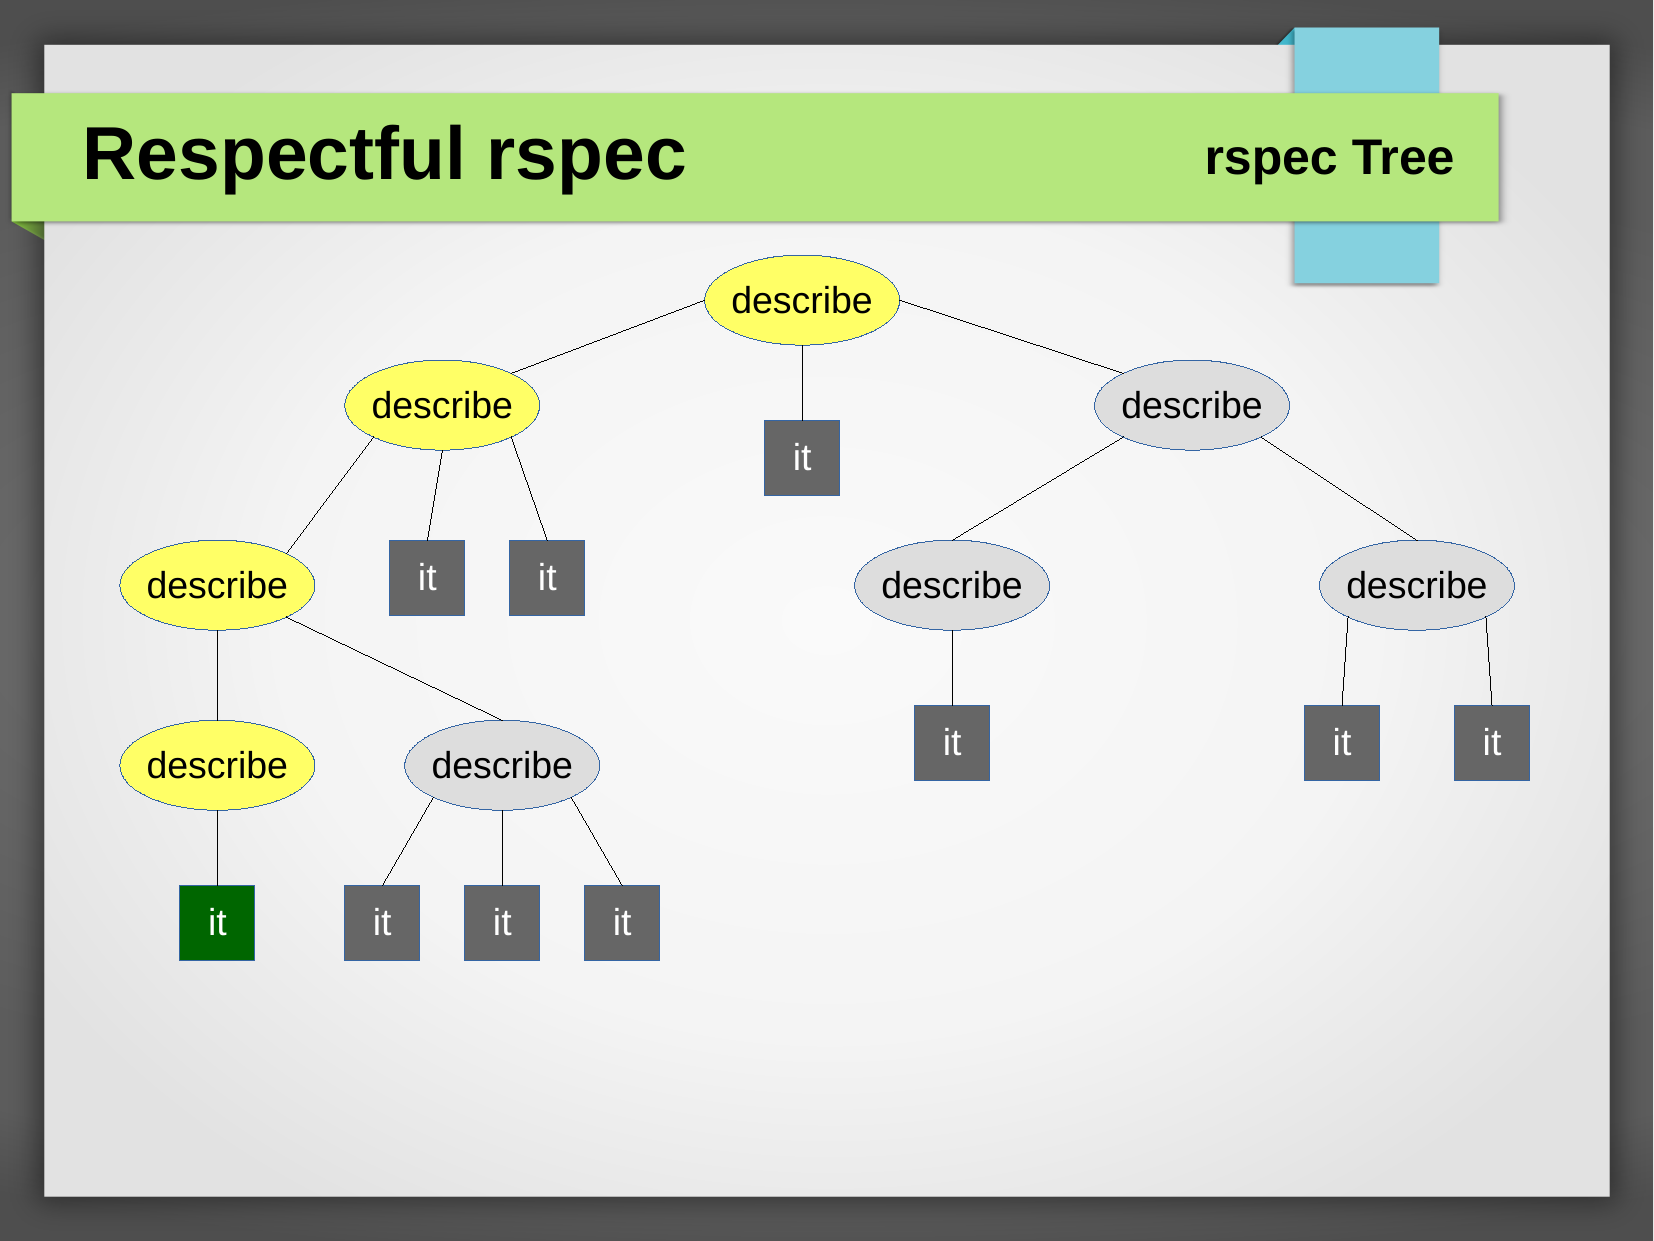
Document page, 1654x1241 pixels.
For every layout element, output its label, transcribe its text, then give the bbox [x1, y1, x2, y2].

title rspec Tree [869, 97, 1455, 216]
text_box it [344, 885, 420, 961]
text_box describe [1094, 360, 1290, 451]
text_box describe [404, 720, 600, 811]
text_box it [584, 885, 660, 961]
text_box it [914, 705, 990, 781]
text_box it [1454, 705, 1530, 781]
text_box describe [854, 540, 1050, 631]
title Respectful rspec [82, 94, 705, 213]
text_box it [509, 540, 585, 616]
text_box it [389, 540, 465, 616]
text_box it [179, 885, 255, 961]
picture [0, 0, 1654, 1241]
text_box describe [704, 255, 900, 346]
text_box describe [344, 360, 540, 451]
text_box describe [119, 540, 315, 631]
text_box describe [119, 720, 315, 811]
text_box it [764, 420, 840, 496]
text_box it [464, 885, 540, 961]
text_box it [1304, 705, 1380, 781]
text_box describe [1319, 540, 1515, 631]
